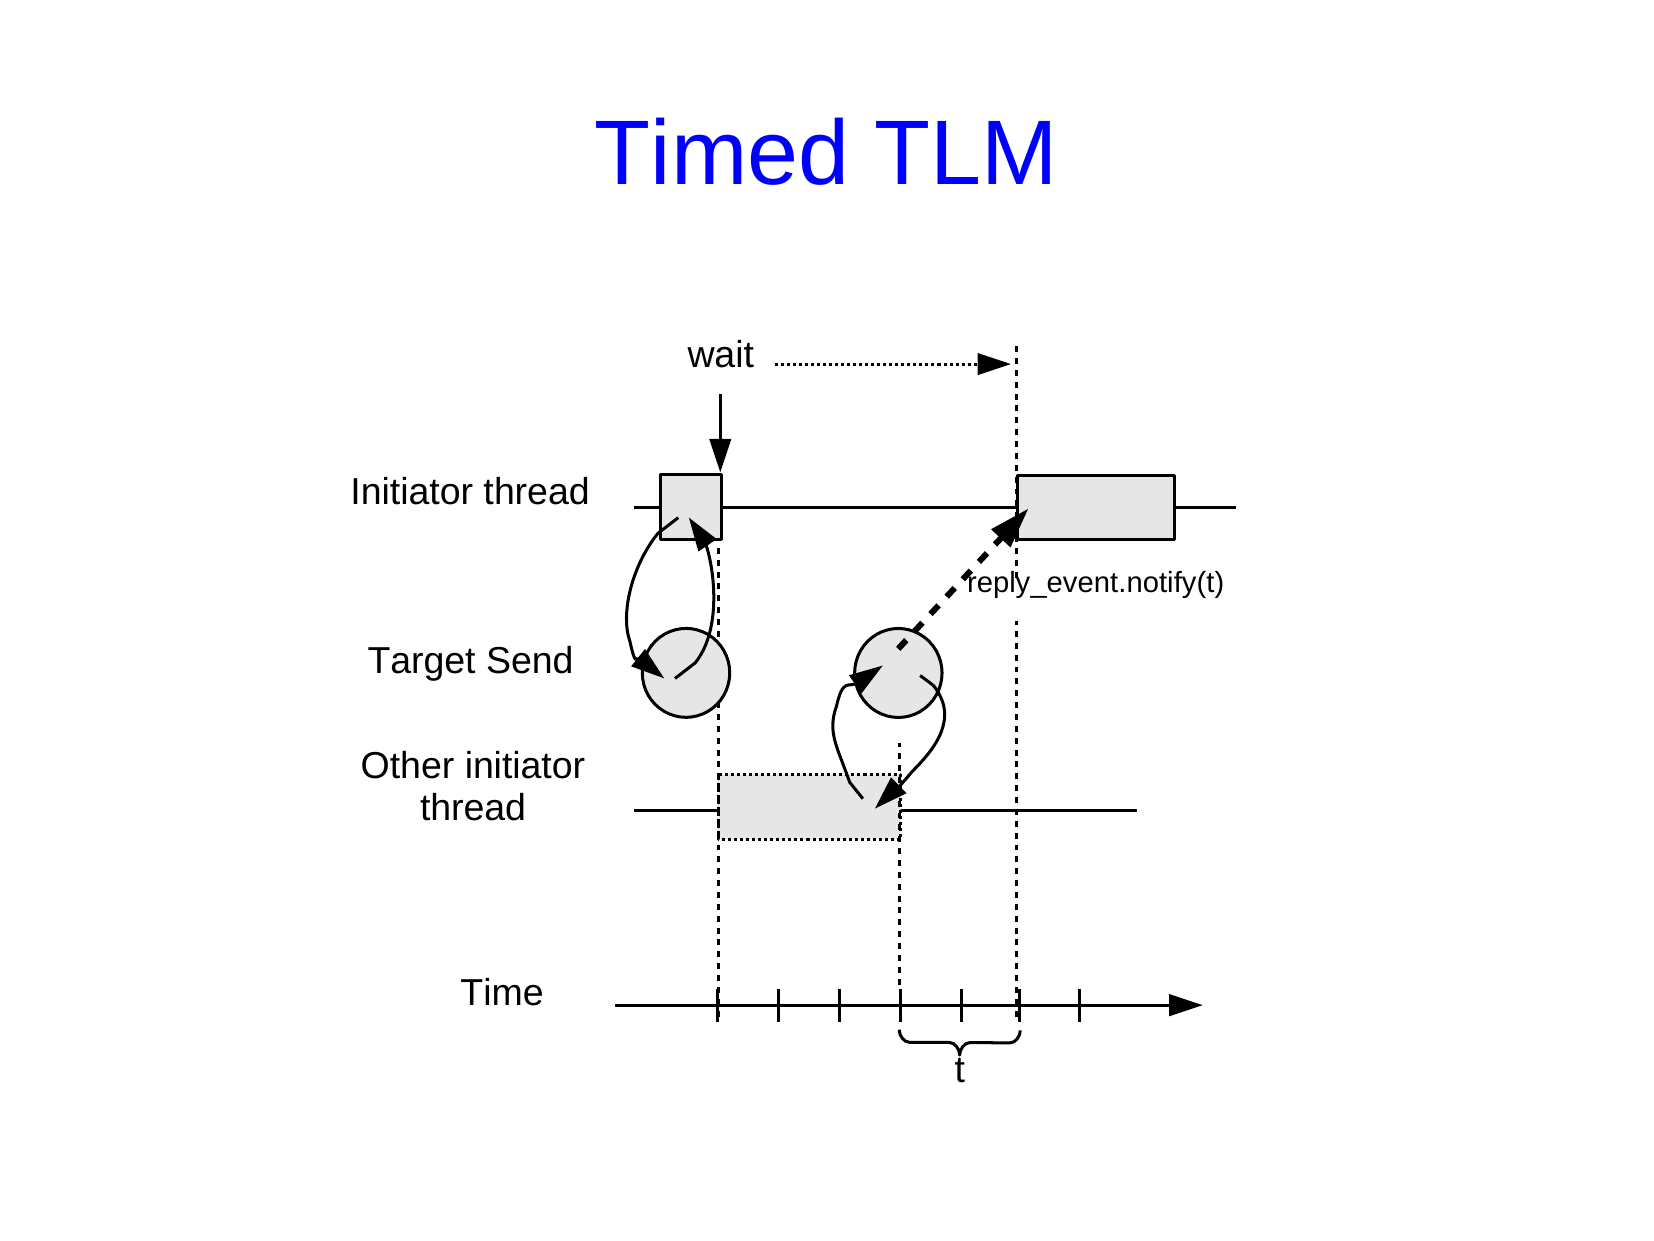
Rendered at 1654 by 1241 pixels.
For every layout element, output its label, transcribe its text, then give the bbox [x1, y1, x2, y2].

text_box Target Send [352, 632, 664, 726]
text_box Time [445, 963, 595, 1057]
text_box reply_event.notify(t) [952, 559, 1332, 637]
title Timed TLM [82, 56, 1571, 250]
text_box [642, 628, 730, 718]
text_box [854, 628, 943, 718]
text_box Initiator thread [335, 462, 691, 557]
text_box wait [672, 326, 803, 420]
text_box [718, 774, 901, 840]
text_box t [939, 1040, 993, 1134]
text_box [660, 474, 722, 540]
text_box Other initiator thread [345, 737, 682, 904]
text_box [1017, 475, 1175, 540]
